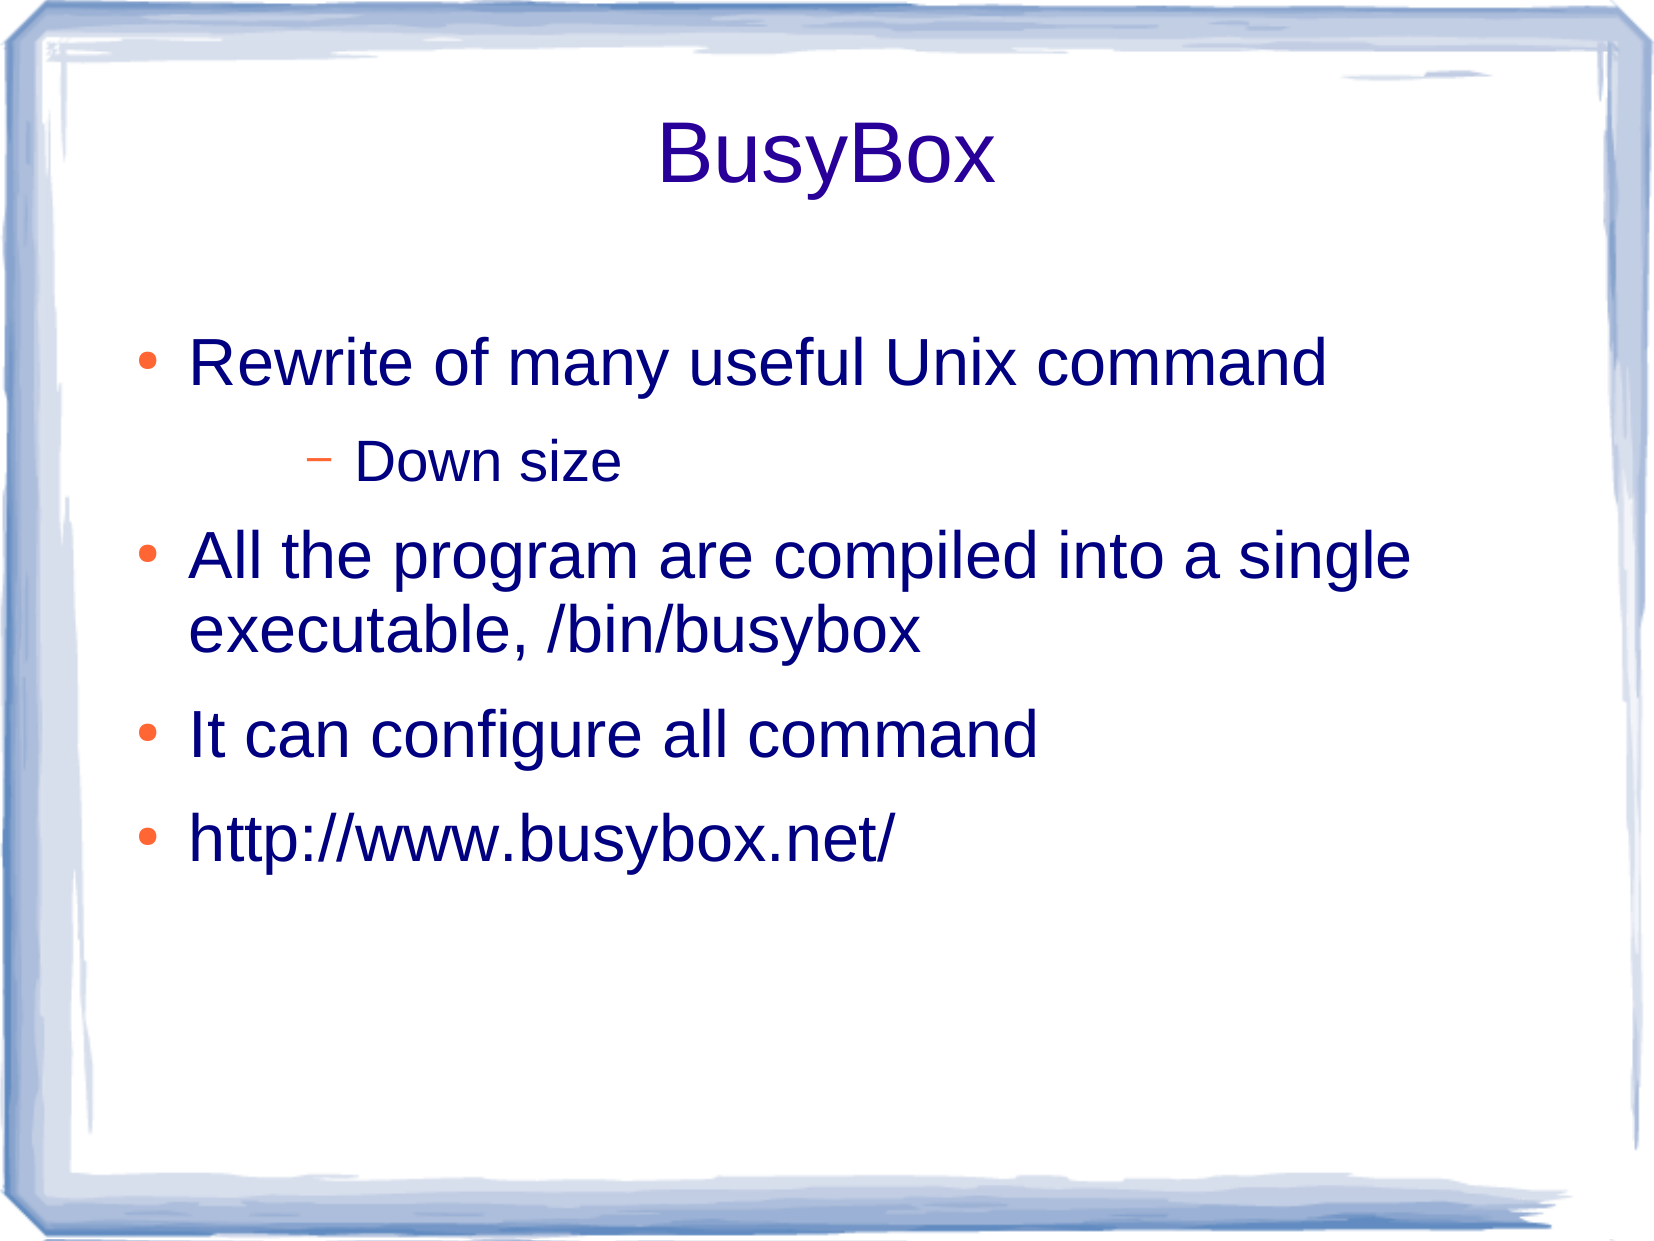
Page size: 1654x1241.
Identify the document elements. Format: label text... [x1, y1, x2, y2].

list Rewrite of many useful Unix command Down size All the program are compiled into a single executable, /bin/busybox It can configure all command http://www.busybox.net/ [118, 324, 1571, 1045]
title BusyBox [82, 49, 1571, 257]
picture [0, 0, 1654, 1241]
